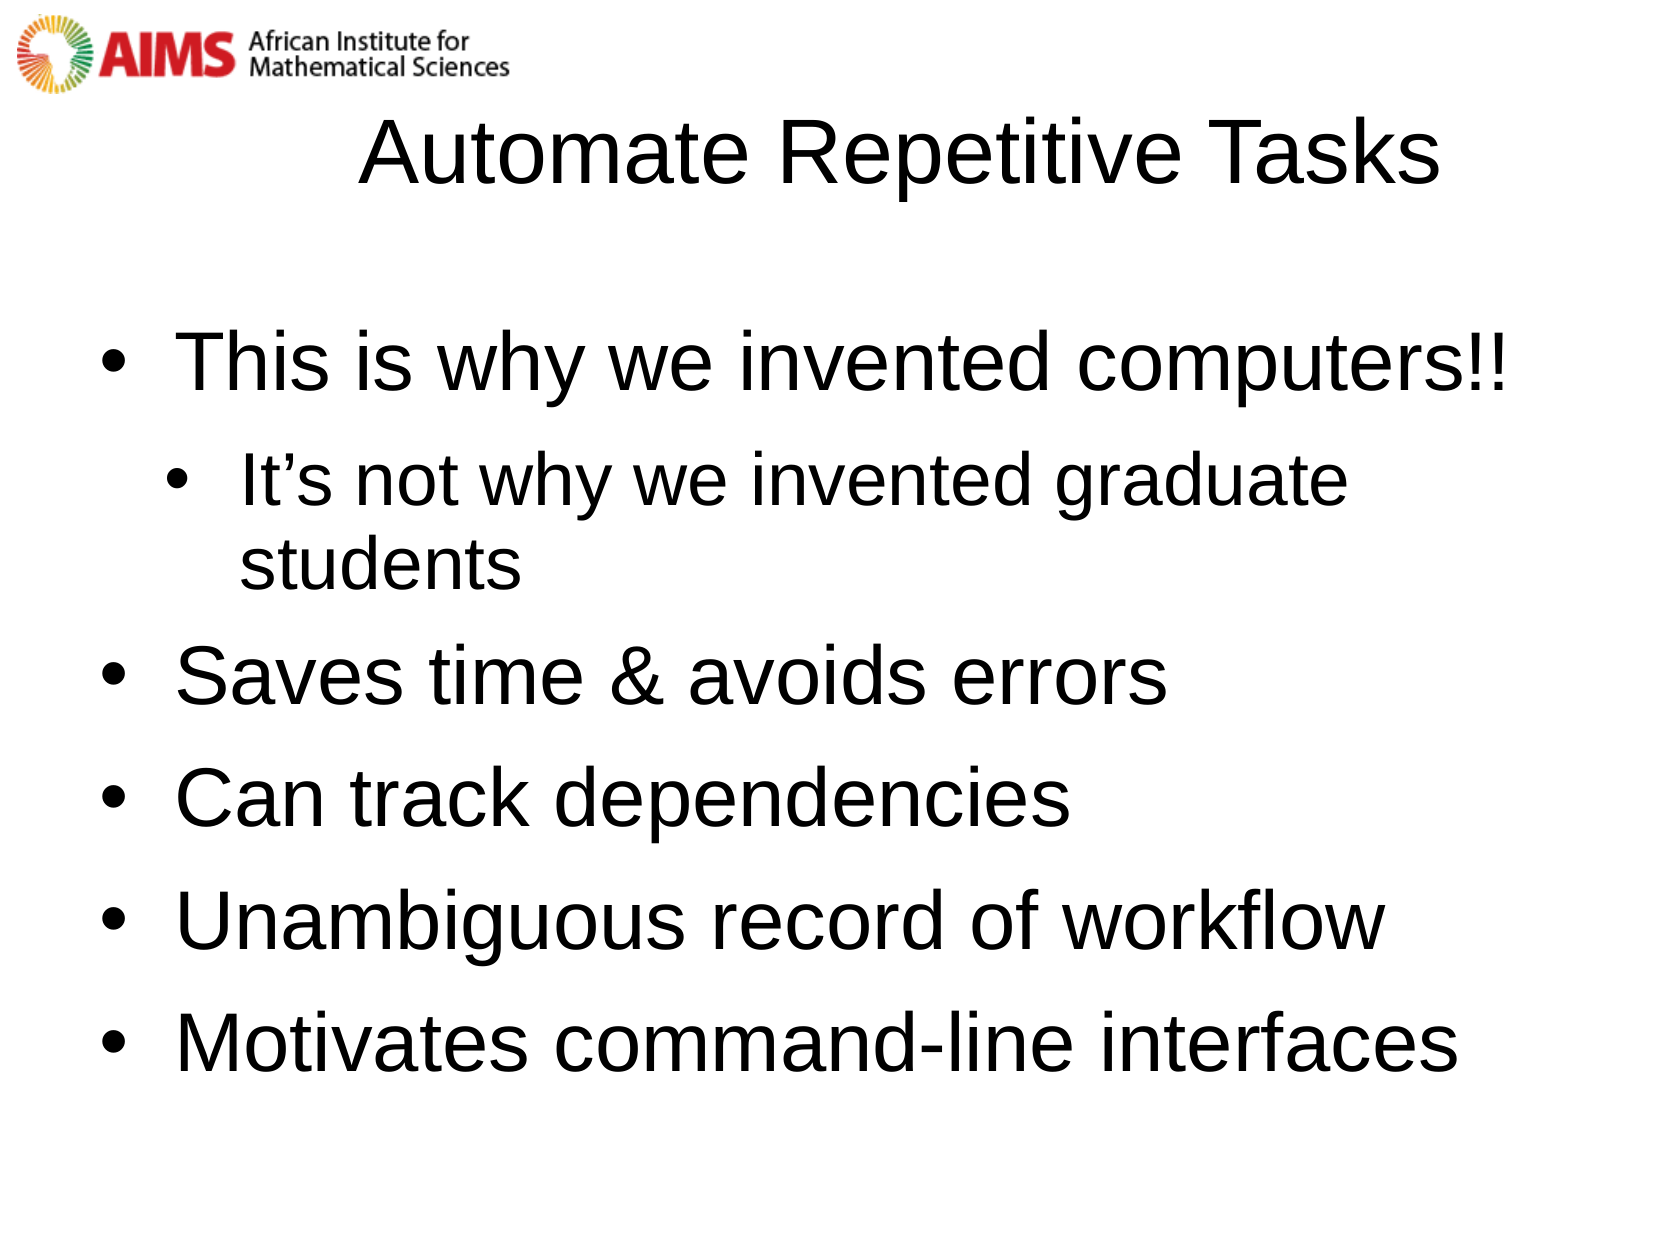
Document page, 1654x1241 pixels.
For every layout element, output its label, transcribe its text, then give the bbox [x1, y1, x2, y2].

picture [17, 14, 511, 94]
list This is why we invented computers!! It’s not why we invented graduate students Saves time & avoids errors Can track dependencies Unambiguous record of workflow Motivates command-line interfaces [82, 308, 1572, 1100]
title Automate Repetitive Tasks [231, 49, 1572, 257]
